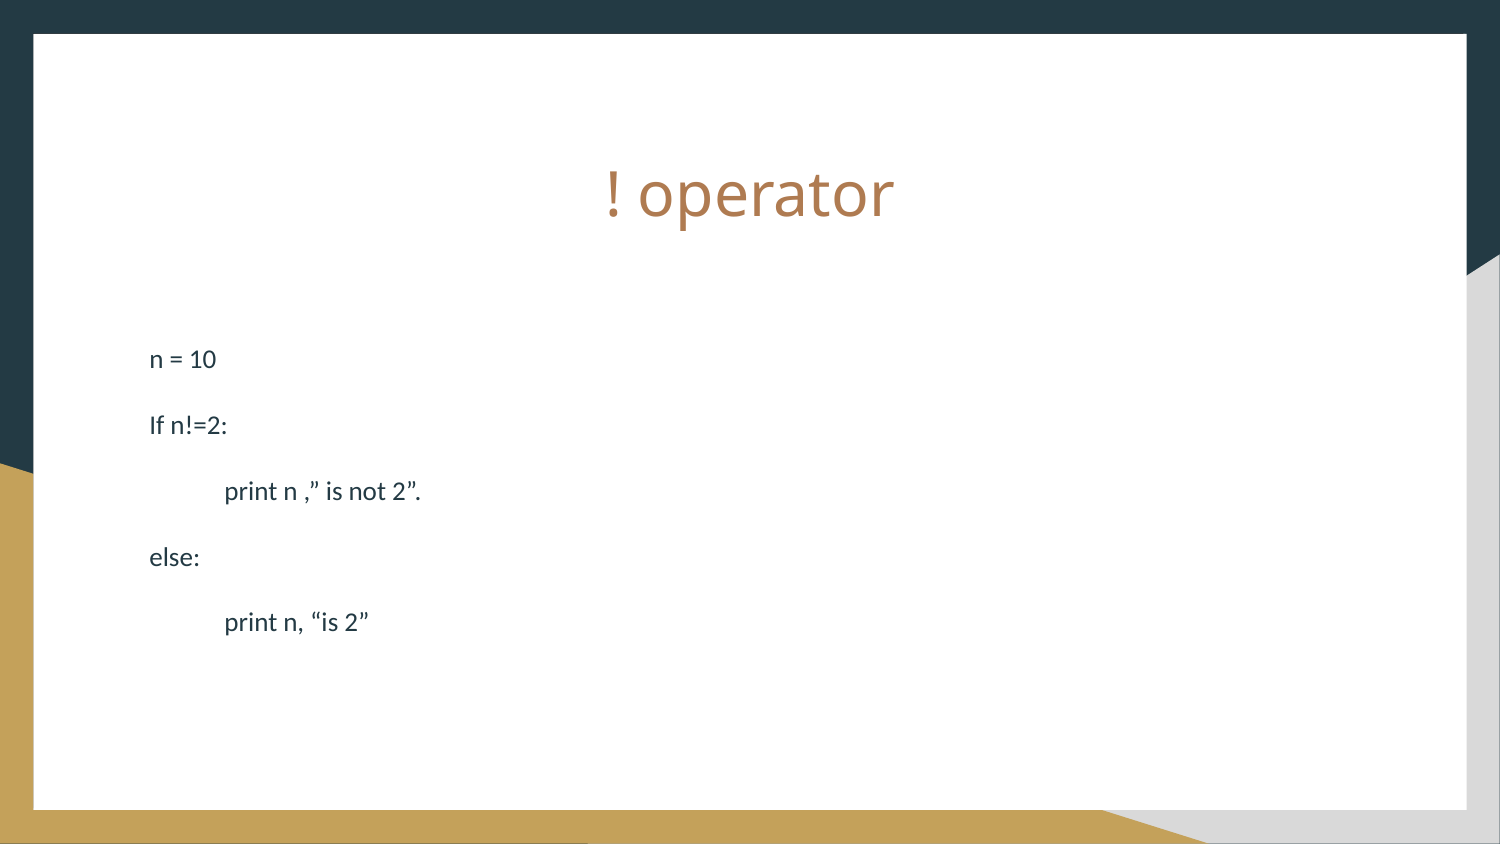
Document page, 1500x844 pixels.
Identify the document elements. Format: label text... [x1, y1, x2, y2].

title ! operator [134, 138, 1366, 296]
list n = 10 If n!=2: print n ,” is not 2”. else: print n, “is 2” [134, 326, 1366, 729]
